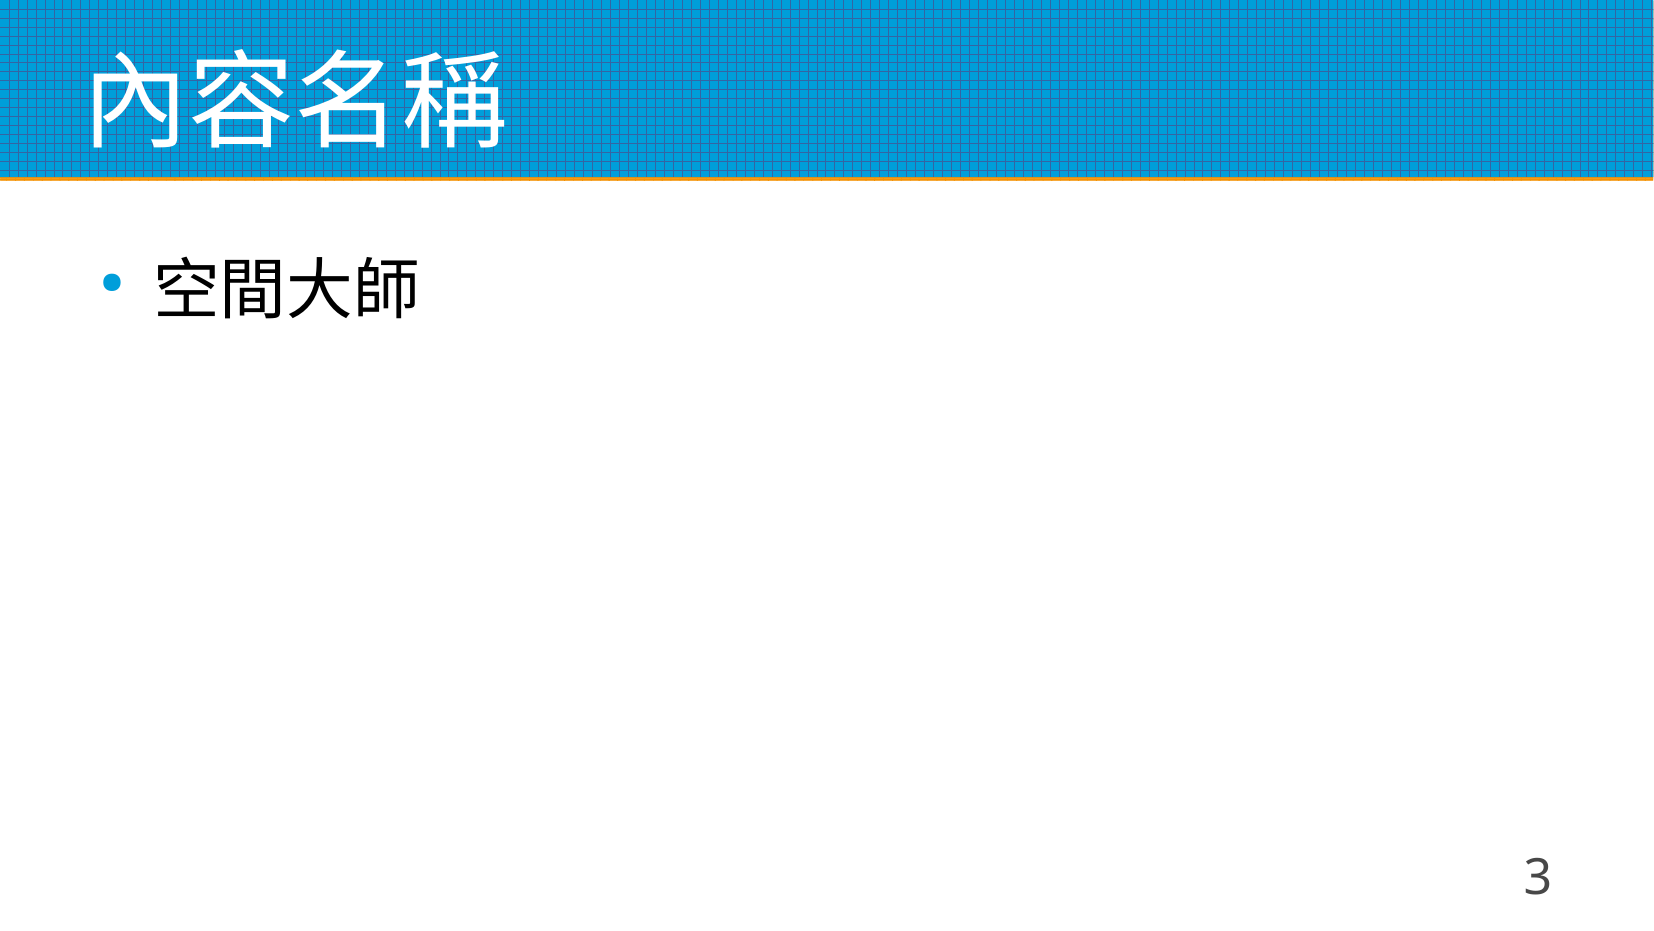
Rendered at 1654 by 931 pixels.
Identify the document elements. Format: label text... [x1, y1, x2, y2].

list 空間大師 [82, 236, 1563, 811]
title 內容名稱 [82, 14, 1571, 171]
